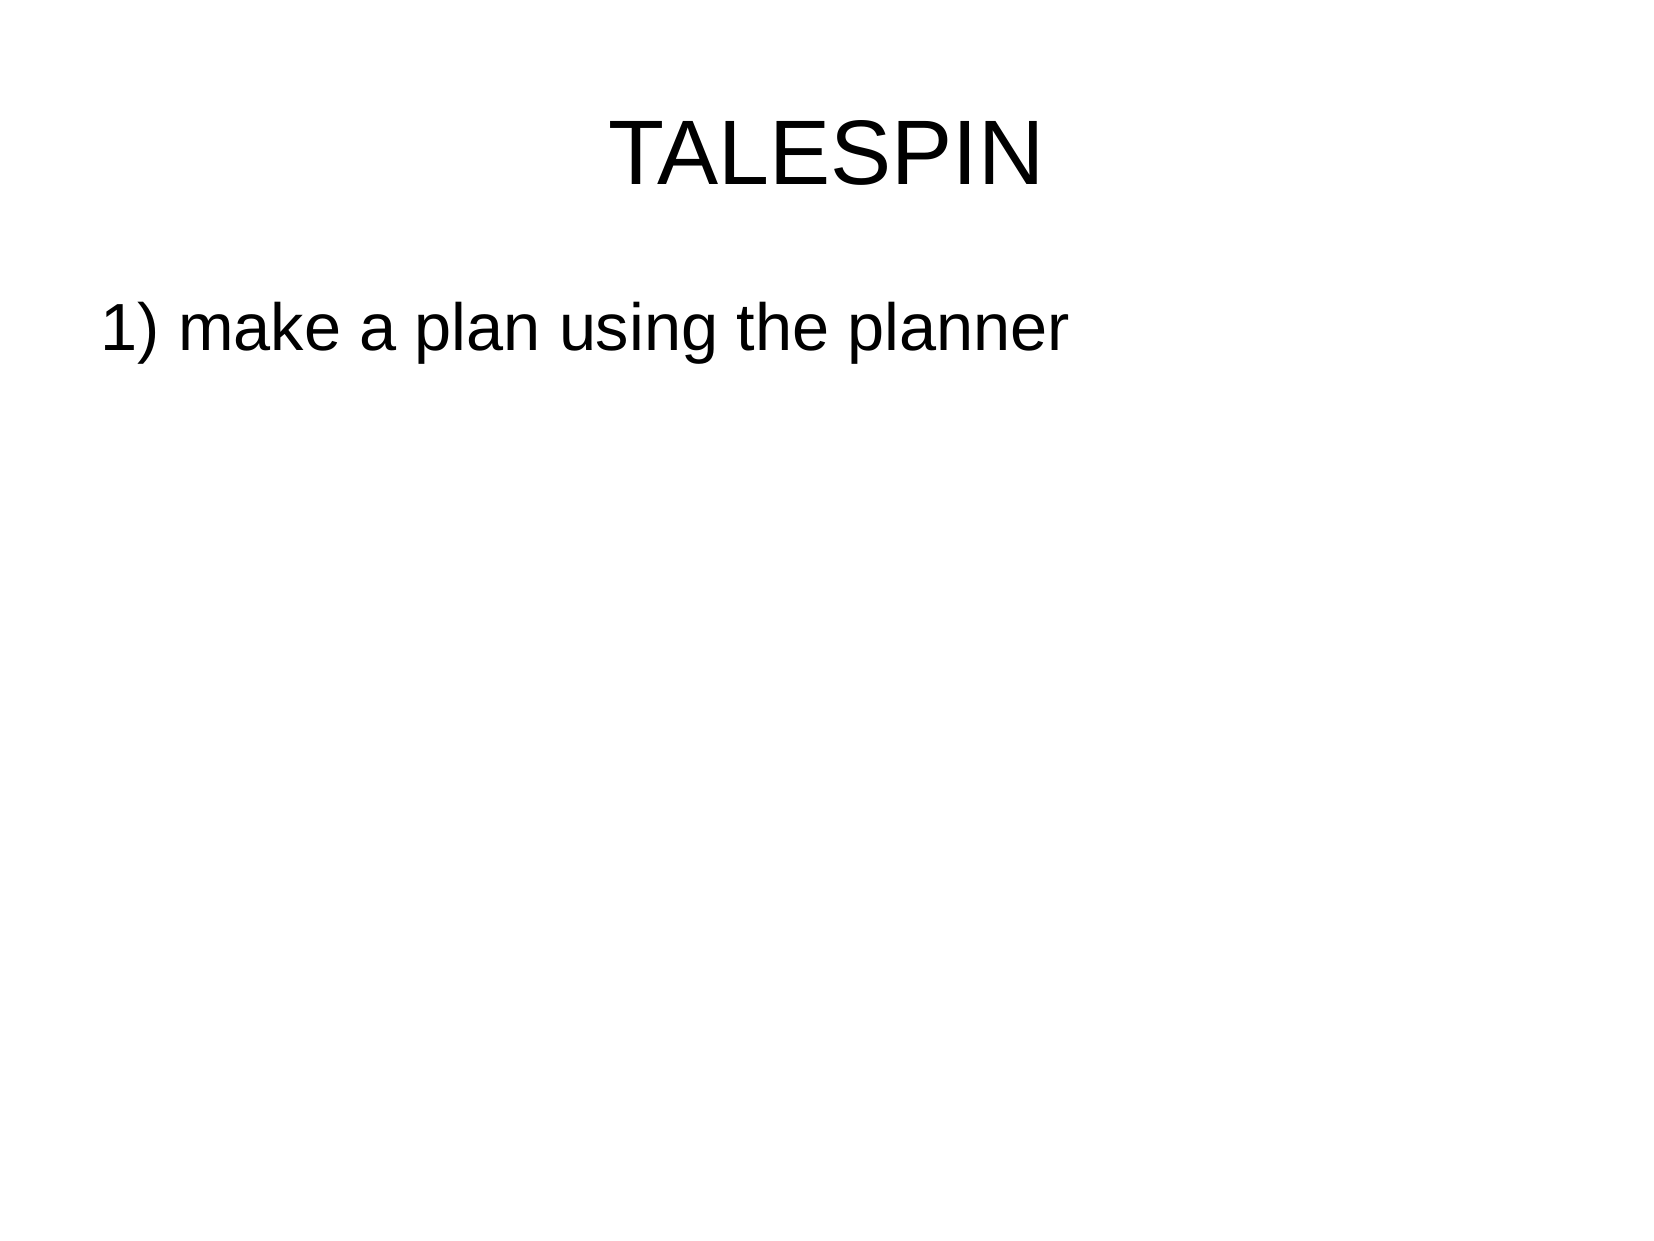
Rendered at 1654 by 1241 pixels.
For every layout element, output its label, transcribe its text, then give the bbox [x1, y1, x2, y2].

list make a plan using the planner [82, 290, 1571, 1010]
title TALESPIN [82, 49, 1571, 257]
